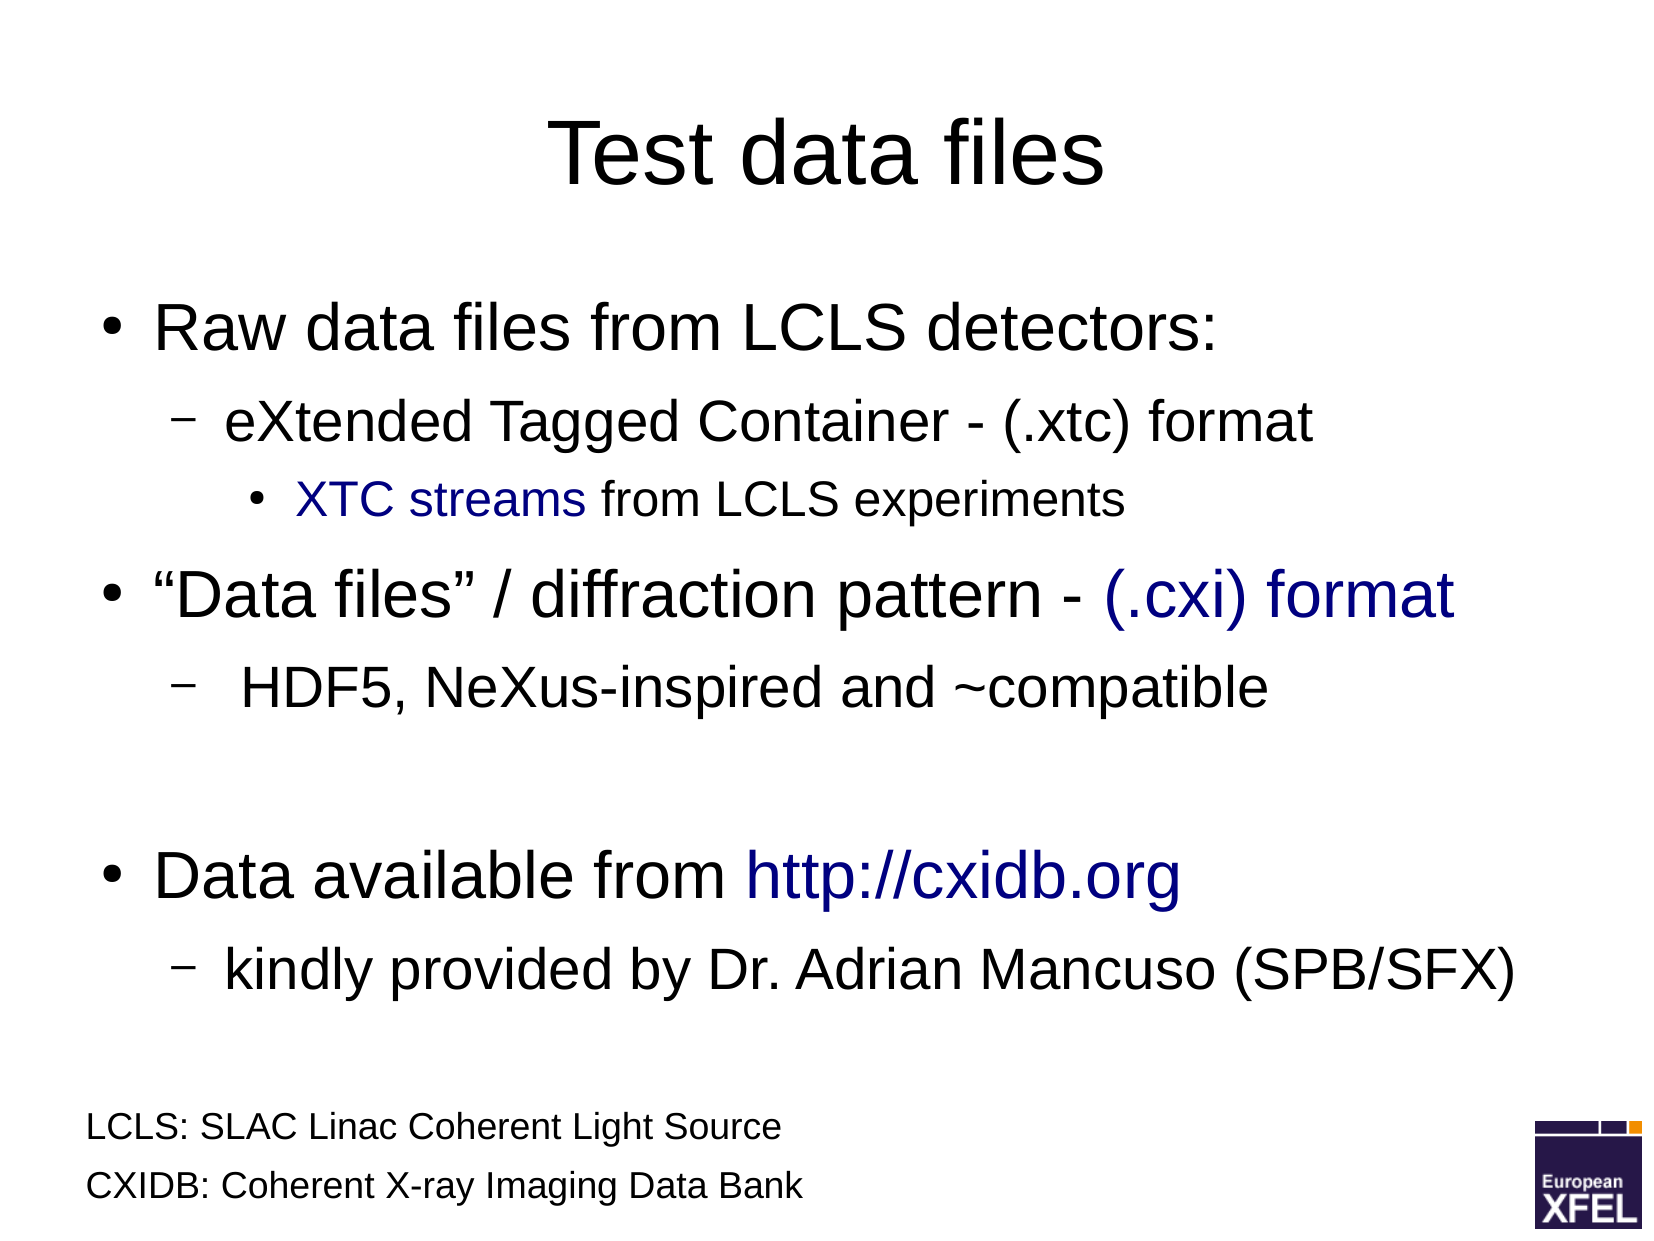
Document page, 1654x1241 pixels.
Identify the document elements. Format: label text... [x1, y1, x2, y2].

title Test data files [82, 49, 1571, 257]
text_box CXIDB: Coherent X-ray Imaging Data Bank [70, 1157, 1335, 1215]
list Raw data files from LCLS detectors: eXtended Tagged Container - (.xtc) format XTC streams from LCLS experiments “Data files” / diffraction pattern - (.cxi) format HDF5, NeXus-inspired and ~compatible Data available from http://cxidb.org kindly provided by Dr. Adrian Mancuso (SPB/SFX) [82, 290, 1571, 1010]
picture [1535, 1121, 1642, 1229]
text_box LCLS: SLAC Linac Coherent Light Source [70, 1098, 1335, 1156]
